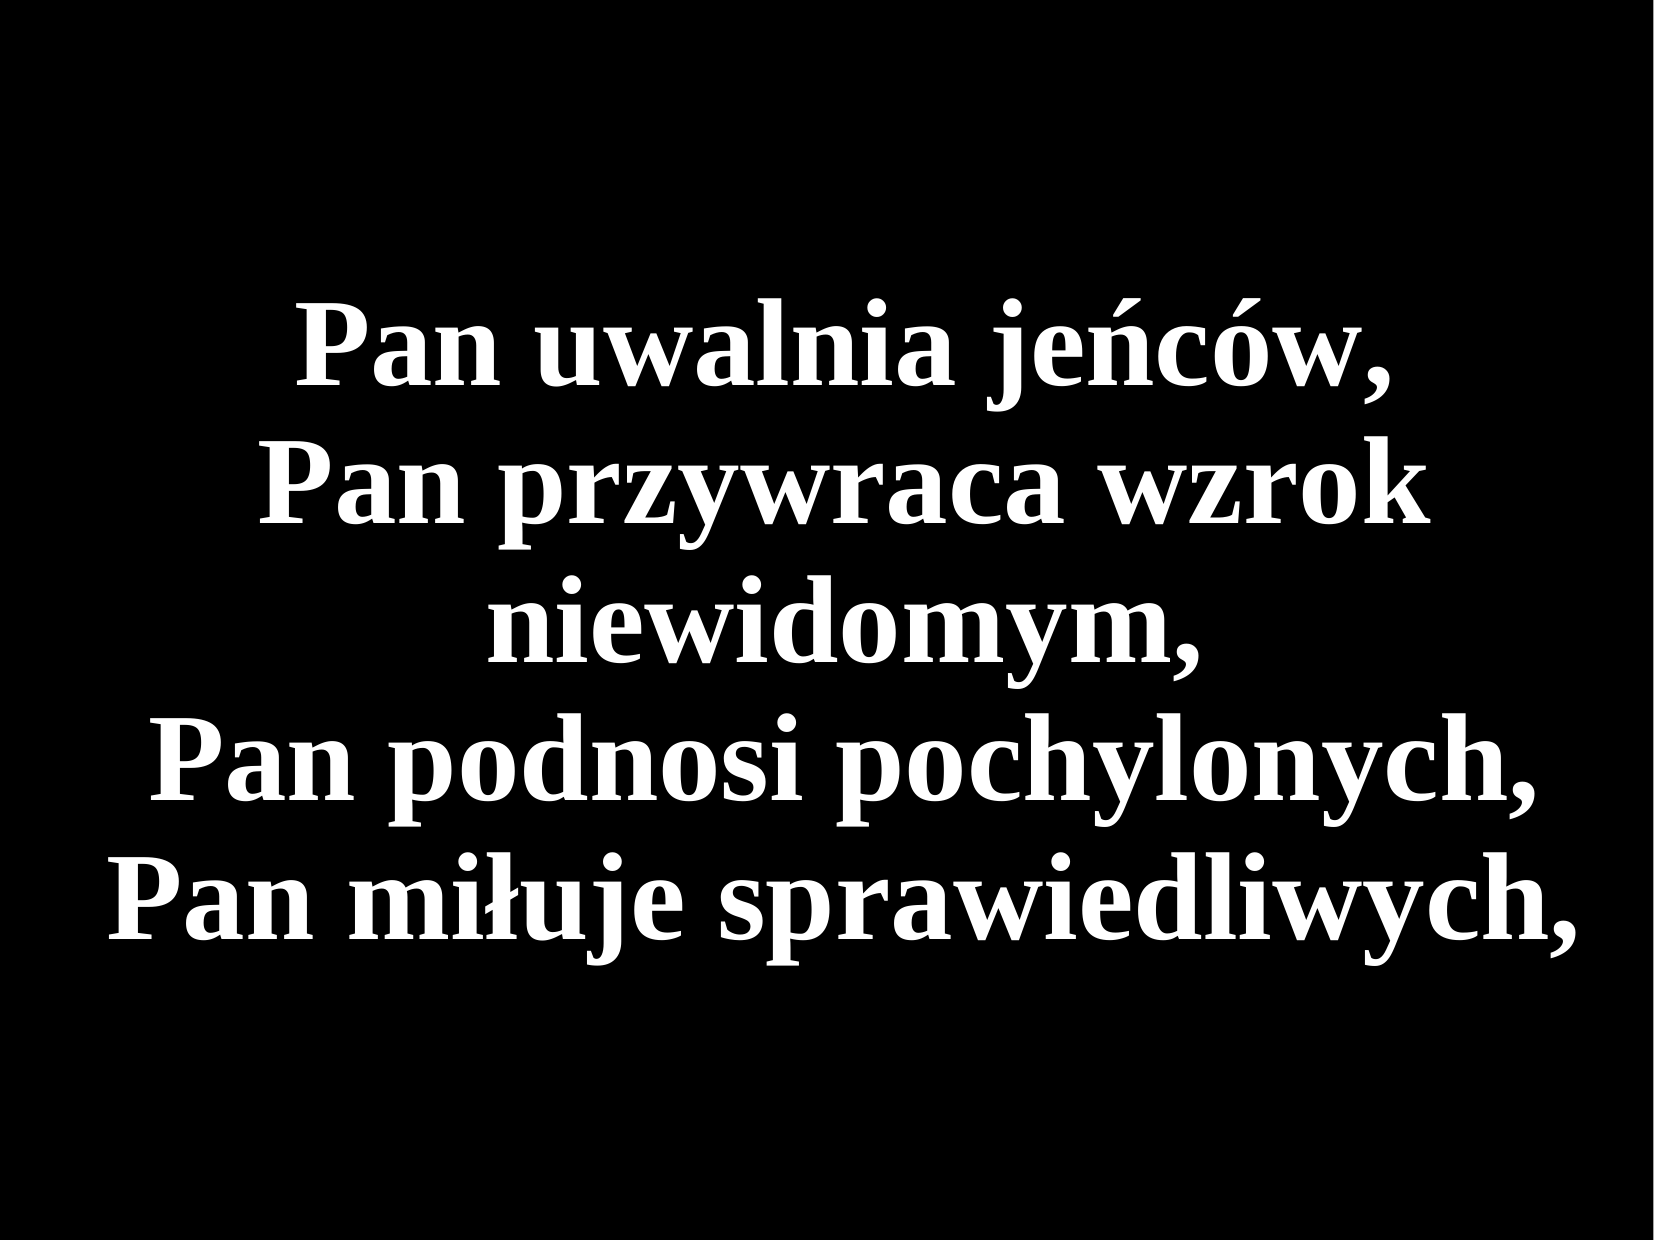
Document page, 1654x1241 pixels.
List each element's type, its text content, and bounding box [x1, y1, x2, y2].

subtitle Pan uwalnia jeńców, Pan przywraca wzrok niewidomym, Pan podnosi pochylonych, Pan miłuje sprawiedliwych, [0, 0, 1654, 1241]
